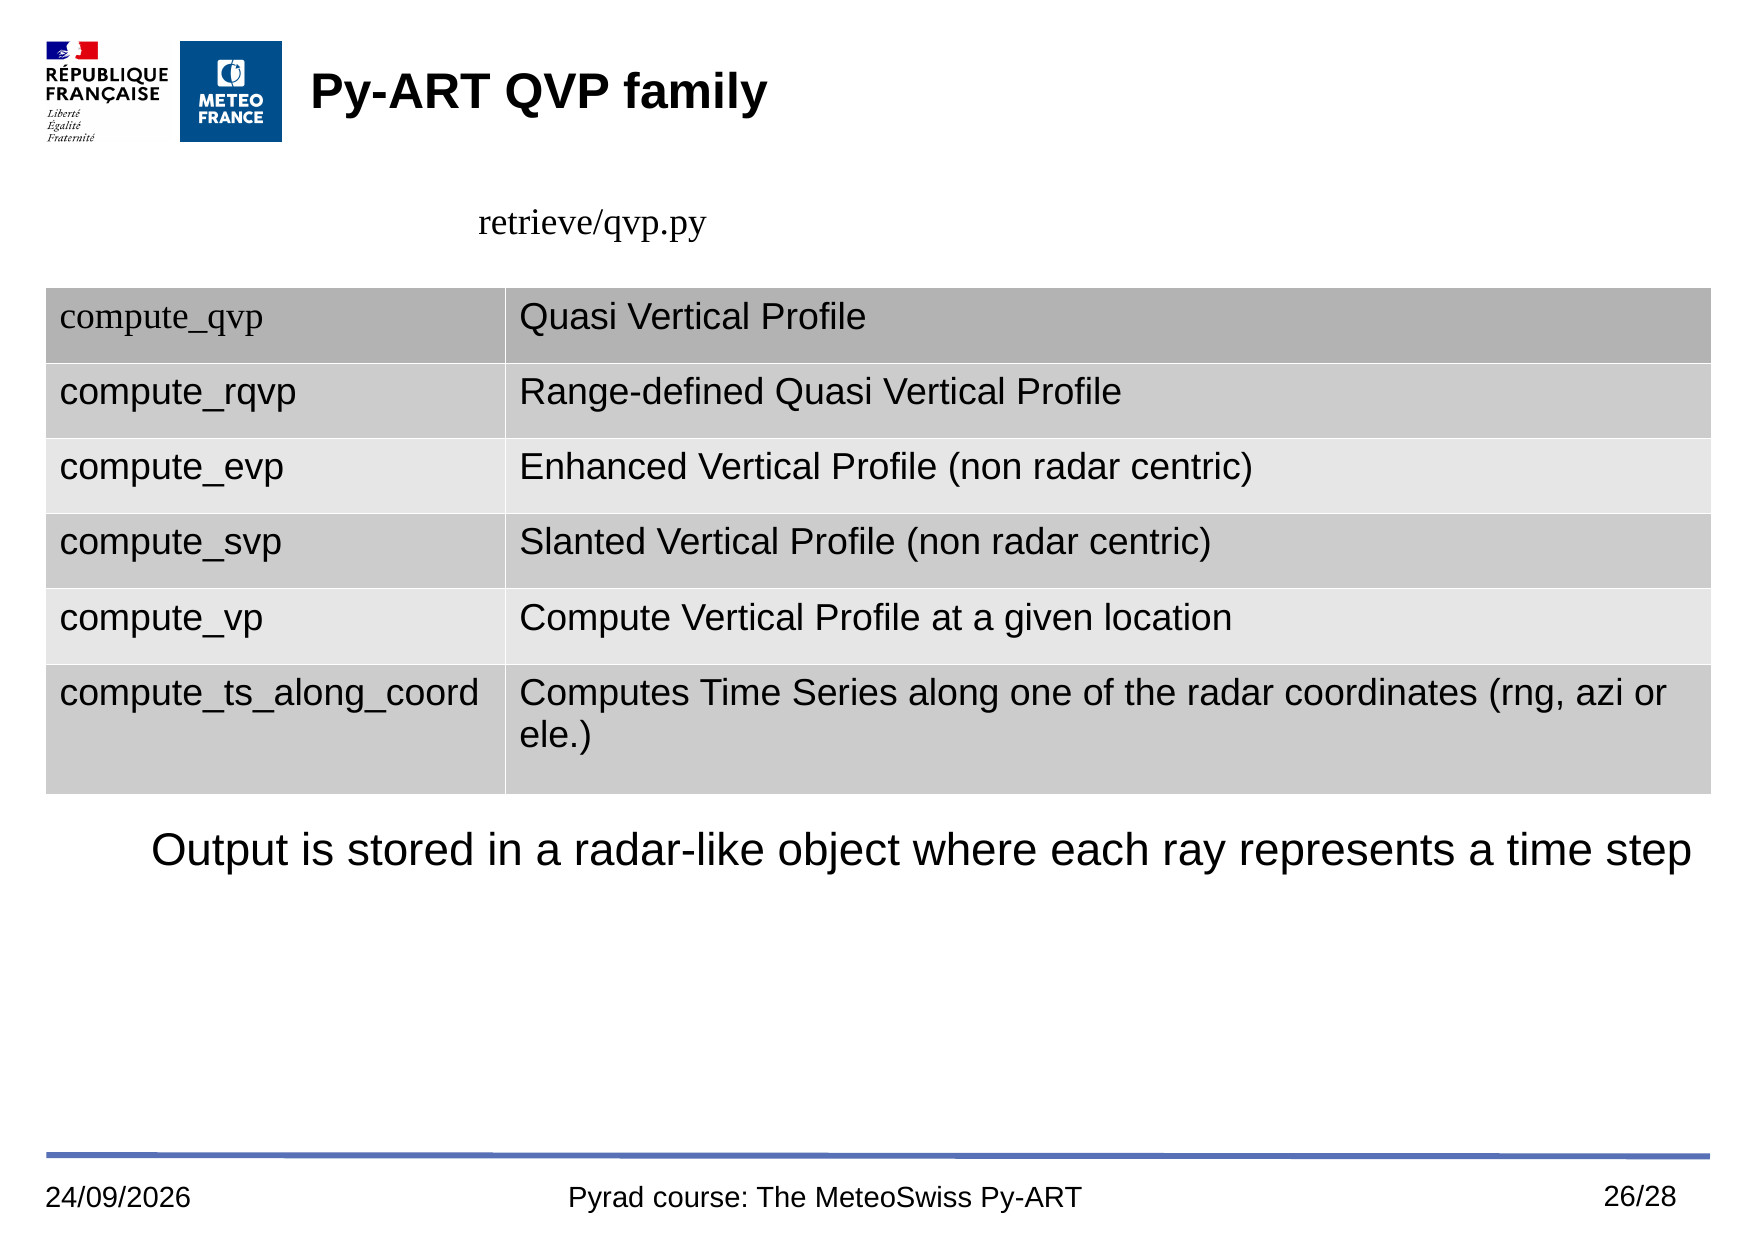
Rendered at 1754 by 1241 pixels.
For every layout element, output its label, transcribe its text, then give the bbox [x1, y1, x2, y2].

table_cell compute_rqvp [46, 364, 505, 438]
table_cell compute_evp [46, 439, 505, 513]
table_header compute_qvp [46, 288, 505, 363]
table_cell compute_ts_along_coord [46, 665, 505, 794]
table_cell Enhanced Vertical Profile (non radar centric) [506, 439, 1711, 513]
table_cell Computes Time Series along one of the radar coordinates (rng, azi or ele.) [506, 665, 1711, 794]
table_cell compute_vp [46, 589, 505, 664]
table_cell compute_svp [46, 514, 505, 588]
table_cell Slanted Vertical Profile (non radar centric) [506, 514, 1711, 588]
table_cell Compute Vertical Profile at a given location [506, 589, 1711, 664]
table_cell Range-defined Quasi Vertical Profile [506, 364, 1711, 438]
list Output is stored in a radar-like object where each ray represents a time step [50, 824, 1718, 1241]
title Py-ART QVP family [310, 40, 1697, 142]
picture [46, 41, 172, 142]
picture [180, 41, 282, 142]
text_box retrieve/qvp.py [463, 193, 722, 251]
table_header Quasi Vertical Profile [506, 288, 1711, 363]
